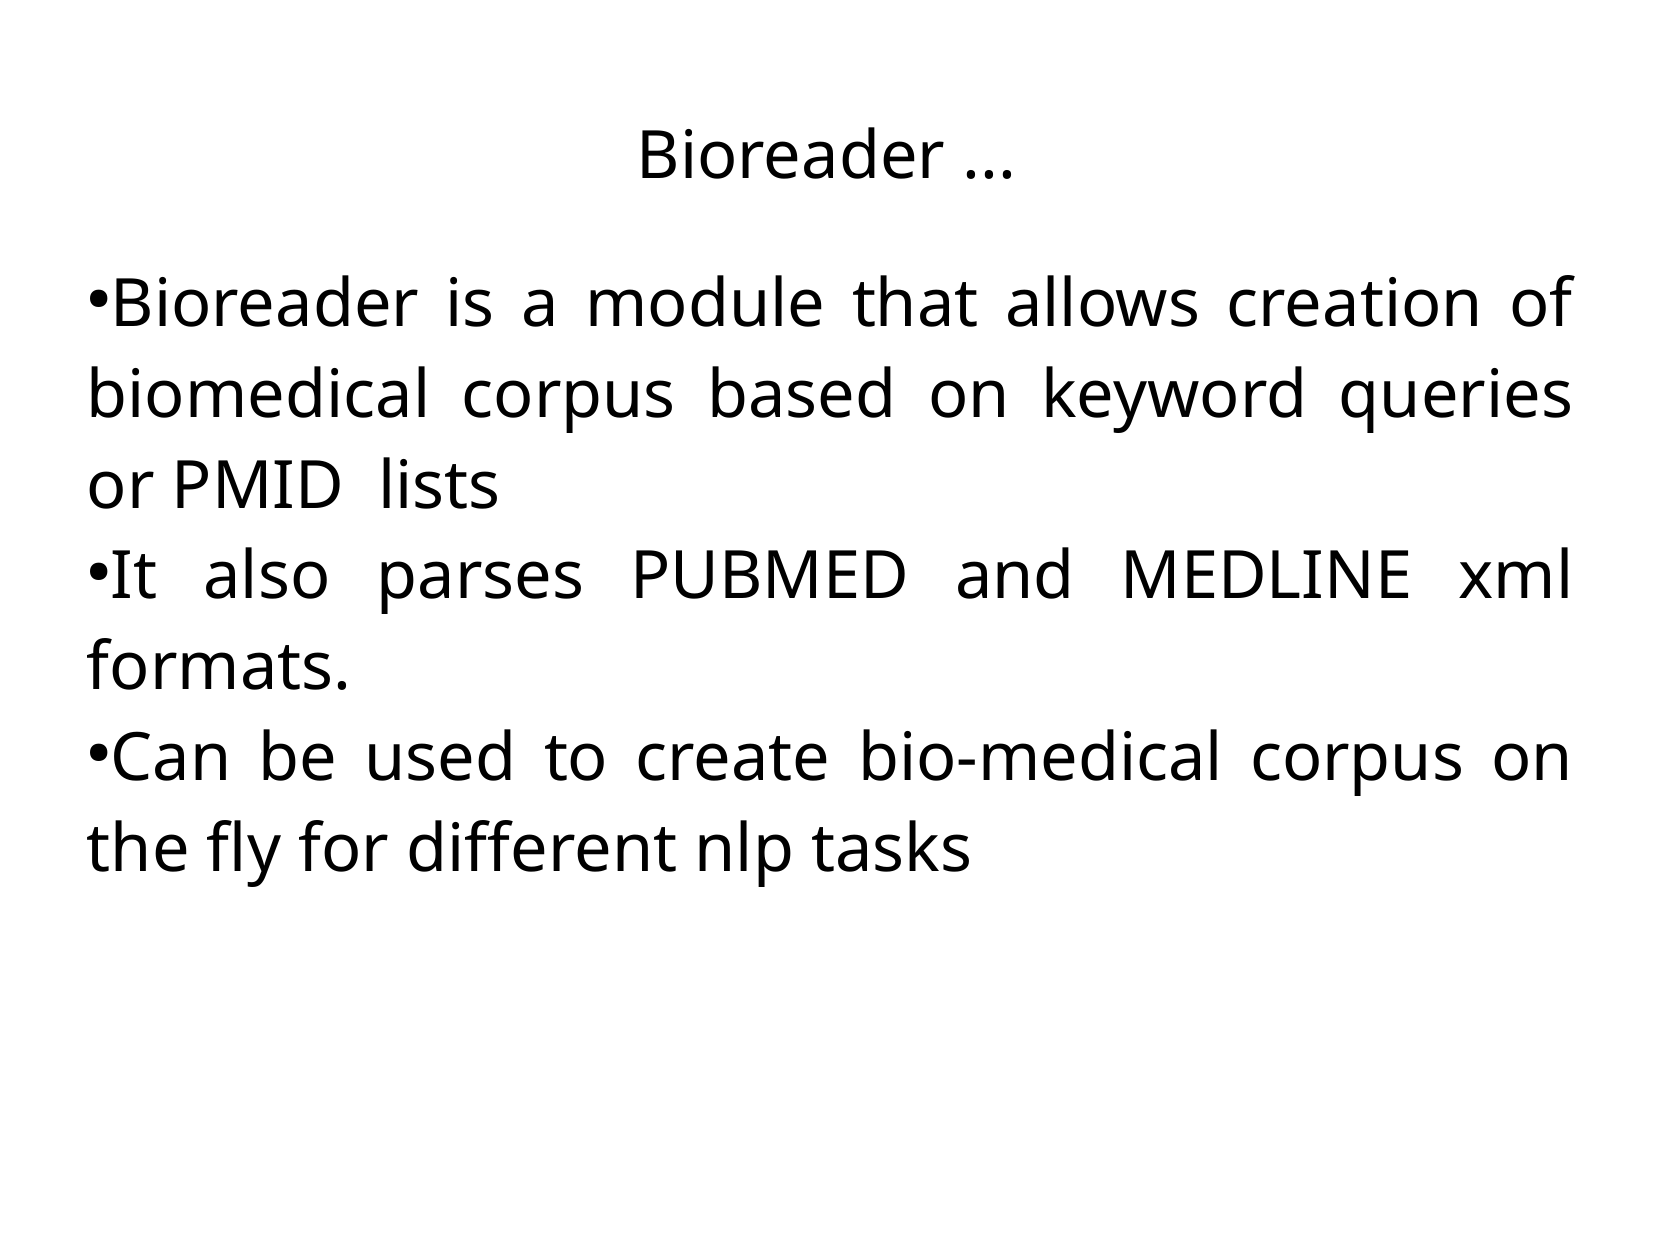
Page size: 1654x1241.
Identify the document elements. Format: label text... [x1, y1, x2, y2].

title Bioreader ... [82, 56, 1571, 250]
subtitle Bioreader is a module that allows creation of biomedical corpus based on keyword queries or PMID lists It also parses PUBMED and MEDLINE xml formats. Can be used to create bio-medical corpus on the fly for different nlp tasks [86, 171, 1576, 976]
